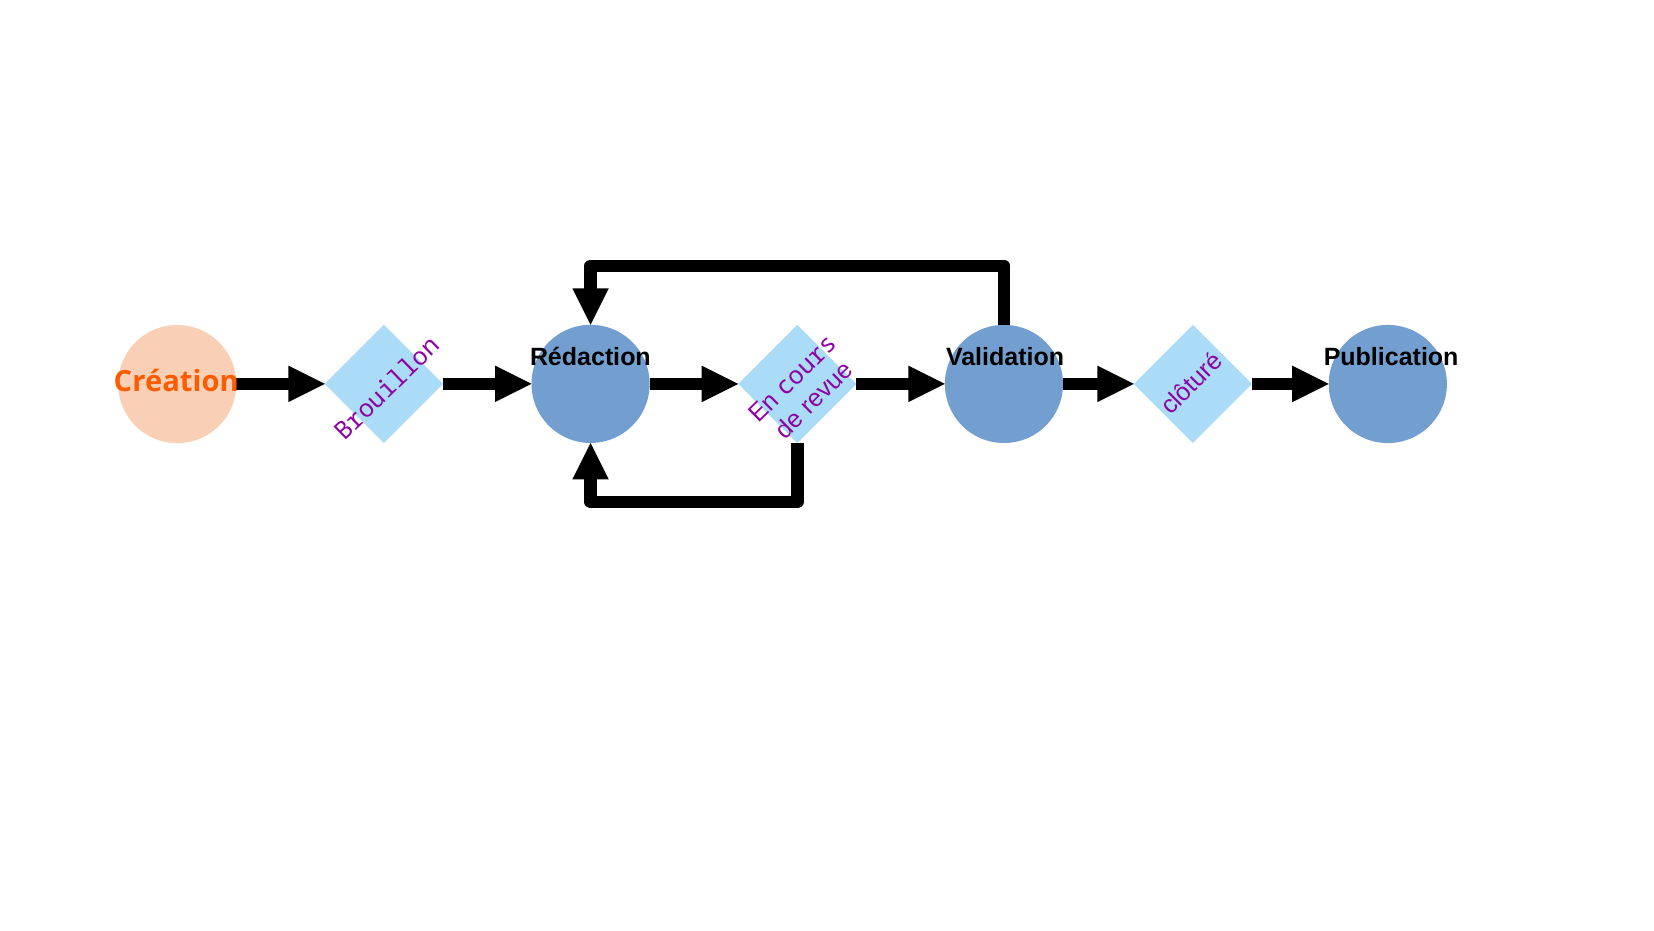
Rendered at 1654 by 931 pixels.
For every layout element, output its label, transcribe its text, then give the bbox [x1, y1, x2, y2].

text_box [1134, 324, 1206, 397]
text_box [795, 382, 856, 443]
text_box [1333, 407, 1443, 444]
text_box Publication [1306, 335, 1477, 407]
text_box [1177, 368, 1252, 444]
text_box [557, 324, 624, 335]
text_box [1354, 324, 1421, 335]
text_box [739, 324, 803, 390]
text_box [124, 410, 231, 444]
text_box En cours de revue [721, 308, 877, 463]
text_box Validation [924, 335, 1086, 407]
text_box clôturé [1123, 315, 1259, 451]
text_box [127, 324, 228, 353]
text_box Création [87, 353, 265, 410]
text_box Brouillon [302, 304, 486, 487]
text_box [949, 407, 1059, 444]
text_box Rédaction [509, 335, 672, 407]
text_box [536, 407, 645, 443]
text_box [325, 324, 399, 399]
text_box [970, 325, 1038, 335]
